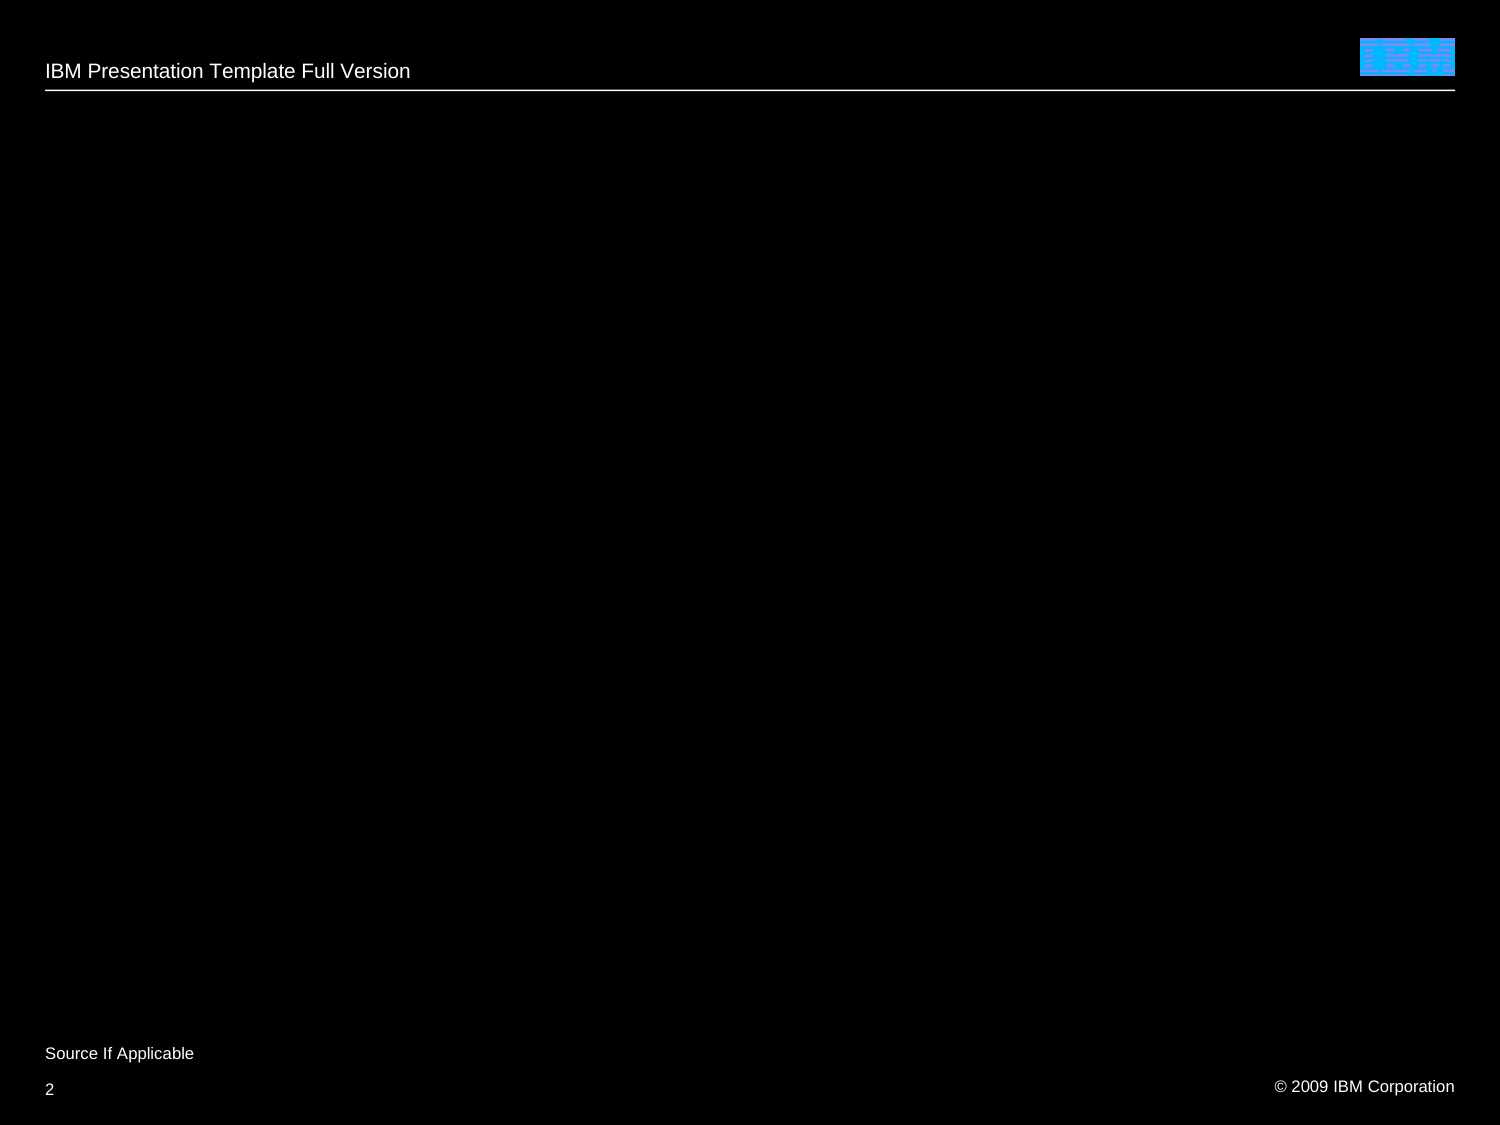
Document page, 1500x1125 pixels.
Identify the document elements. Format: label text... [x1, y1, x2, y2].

text_box IBM Presentation Template Full Version [30, 37, 1306, 83]
text_box Source If Applicable [30, 1021, 1441, 1072]
